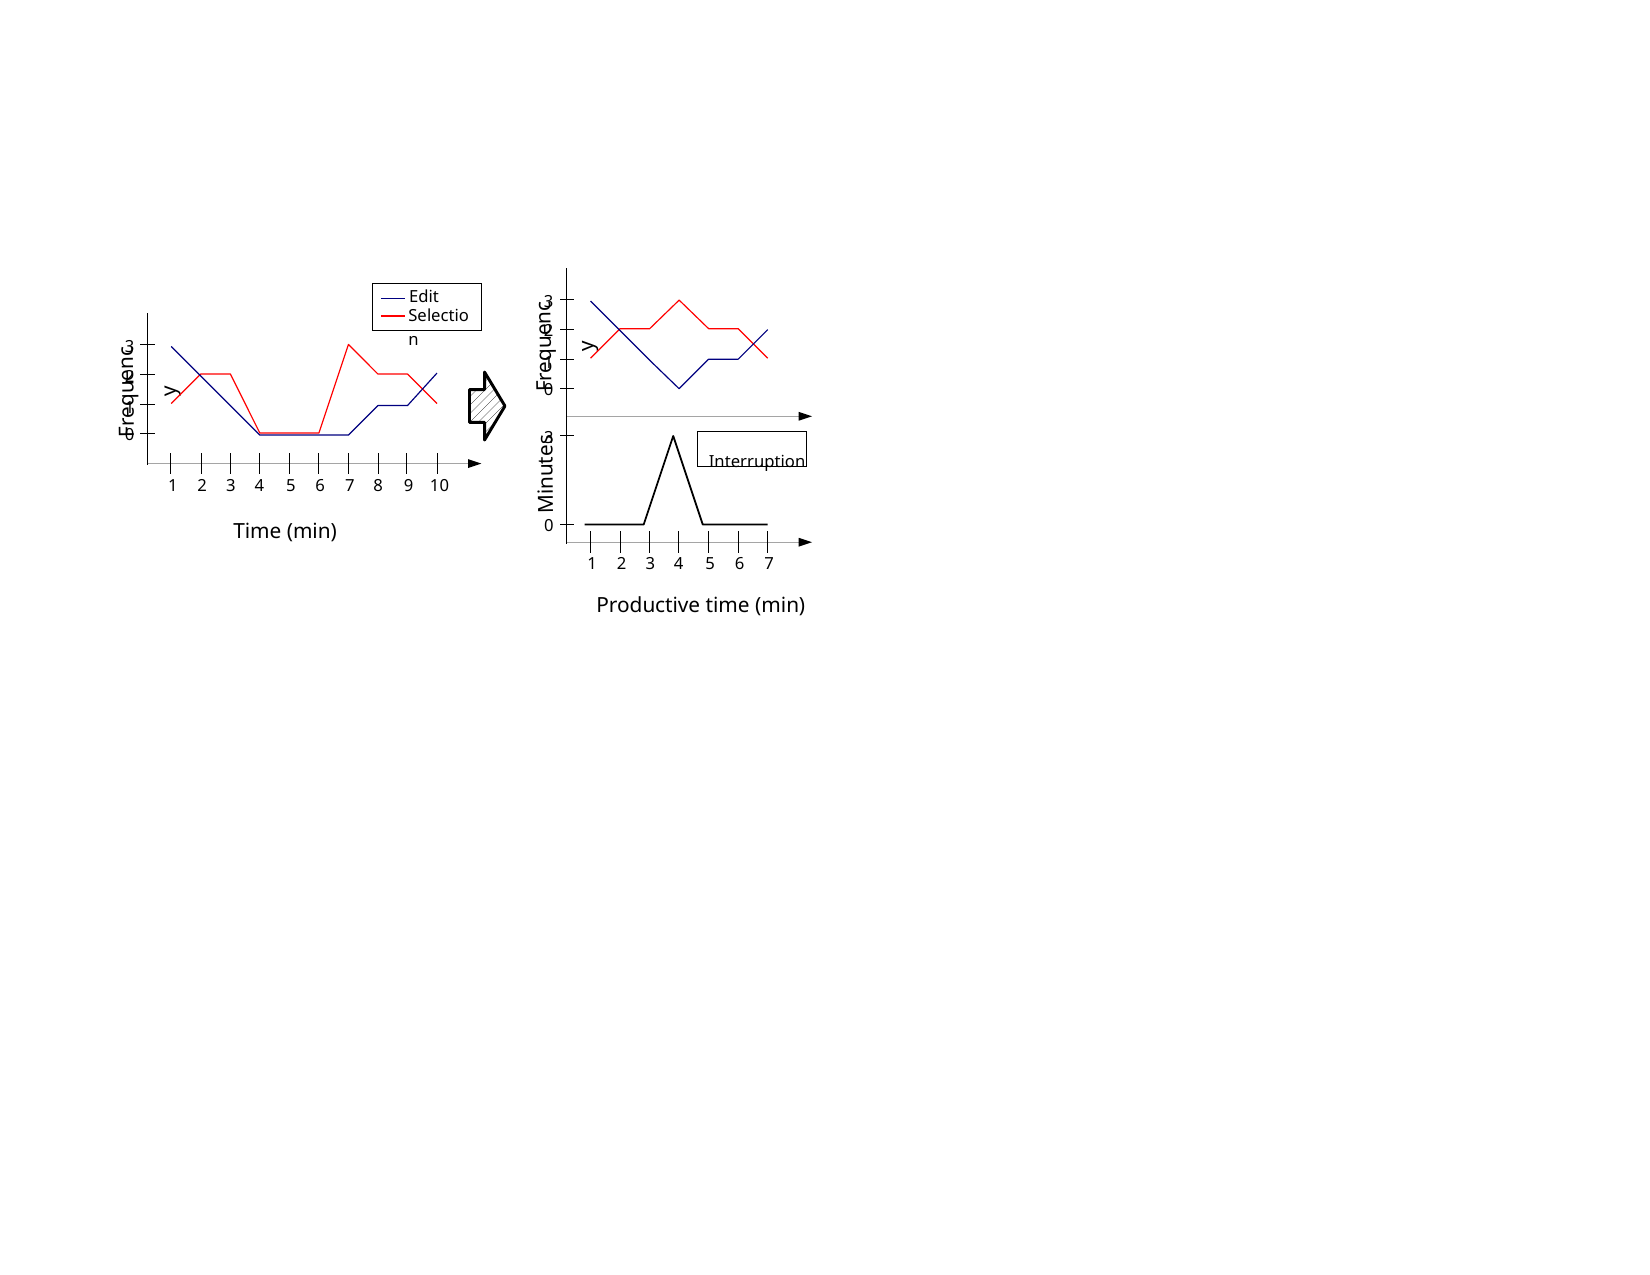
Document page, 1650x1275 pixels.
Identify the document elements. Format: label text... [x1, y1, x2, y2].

text_box 6 [723, 544, 750, 579]
text_box 6 [304, 465, 331, 500]
text_box Edit [394, 276, 463, 296]
text_box 3 [214, 465, 242, 500]
text_box 5 [274, 465, 301, 500]
text_box 0 [532, 506, 559, 541]
text_box 2 [128, 362, 140, 388]
text_box 0 [532, 370, 559, 405]
text_box 1 [575, 544, 603, 579]
text_box 2 [605, 544, 632, 579]
text_box Interruption [693, 431, 824, 471]
text_box 8 [361, 465, 389, 500]
text_box 3 [547, 281, 559, 316]
text_box 1 [547, 342, 559, 370]
text_box 7 [333, 465, 360, 500]
text_box 4 [662, 544, 689, 579]
text_box 5 [693, 544, 721, 579]
text_box 1 [129, 388, 140, 423]
text_box 0 [129, 423, 140, 450]
text_box Minutes [507, 400, 550, 529]
text_box 2 [547, 316, 559, 342]
text_box [469, 372, 505, 441]
text_box 4 [243, 465, 270, 500]
text_box 7 [752, 544, 780, 579]
text_box 3 [128, 327, 140, 362]
text_box 2 [186, 465, 213, 500]
text_box Productive time (min) [581, 568, 824, 609]
text_box Frequency [506, 279, 548, 401]
text_box Interruption [698, 432, 806, 466]
text_box Frequency [88, 324, 130, 453]
text_box 9 [392, 465, 419, 500]
text_box 3 [532, 417, 559, 452]
text_box 3 [634, 544, 661, 579]
text_box Time (min) [218, 494, 393, 535]
text_box 10 [415, 466, 472, 501]
text_box 1 [156, 465, 183, 500]
text_box Selection [393, 296, 495, 331]
